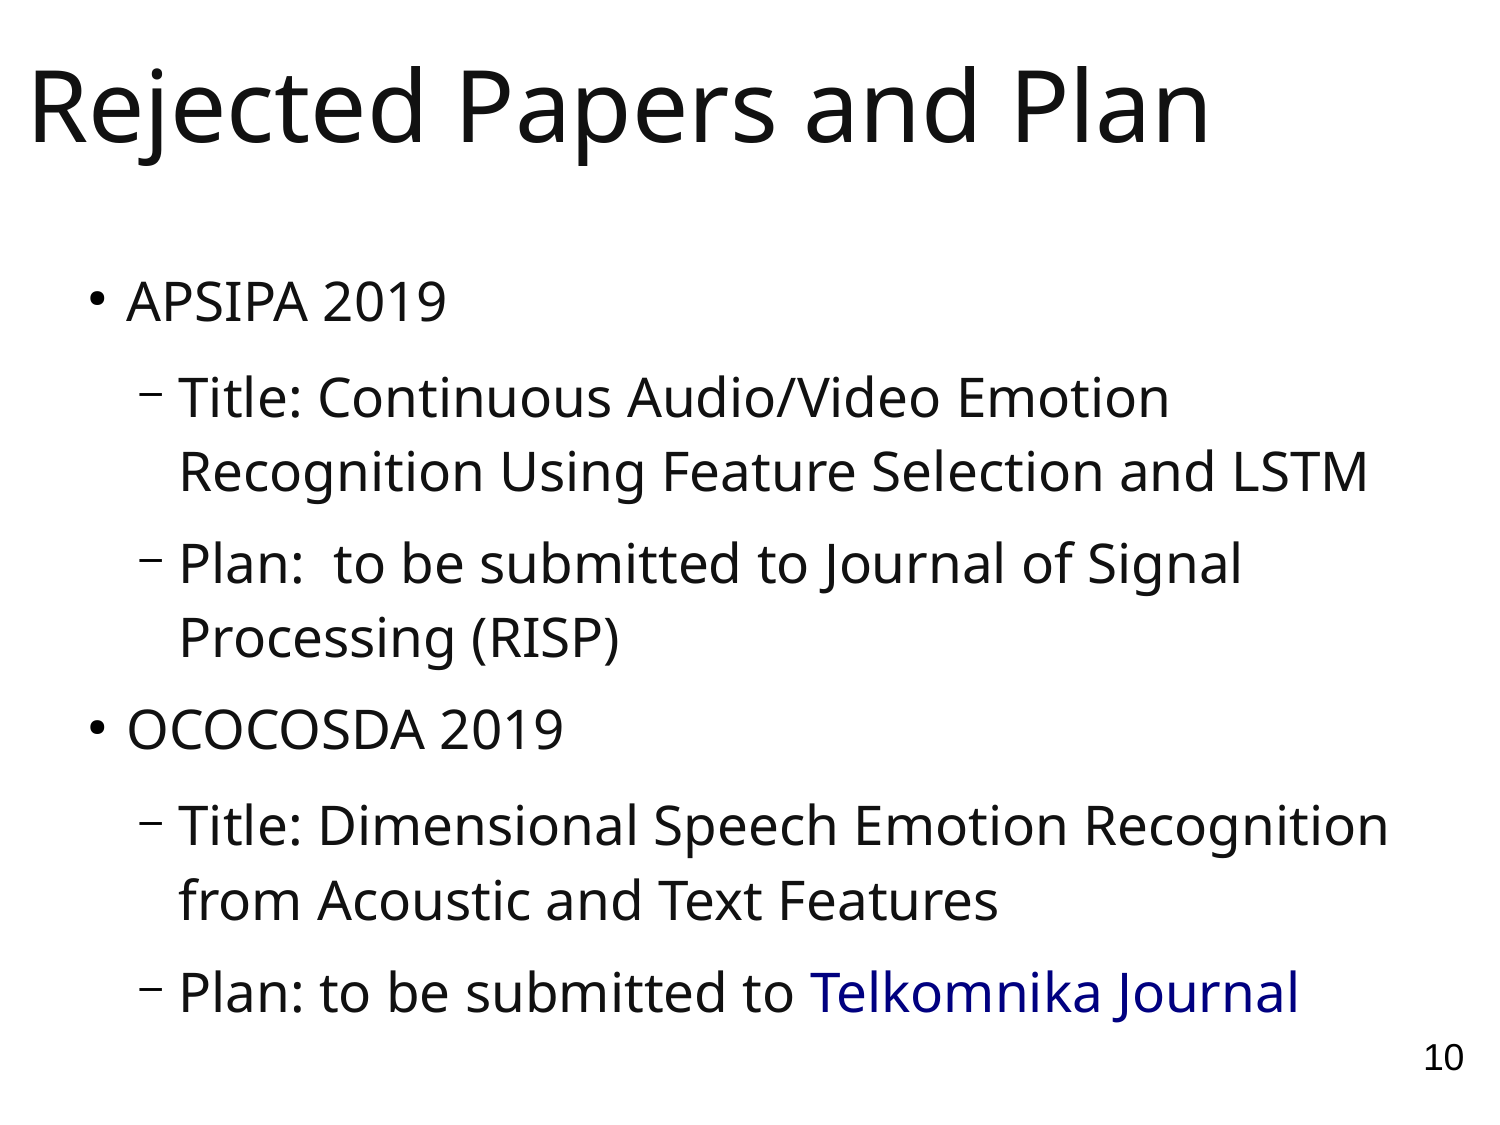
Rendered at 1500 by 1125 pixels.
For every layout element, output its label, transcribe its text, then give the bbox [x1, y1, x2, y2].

title Rejected Papers and Plan [0, 0, 1500, 207]
list APSIPA 2019 Title: Continuous Audio/Video Emotion Recognition Using Feature Selection and LSTM Plan: to be submitted to Journal of Signal Processing (RISP) OCOCOSDA 2019 Title: Dimensional Speech Emotion Recognition from Acoustic and Text Features Plan: to be submitted to Telkomnika Journal [75, 262, 1425, 1030]
